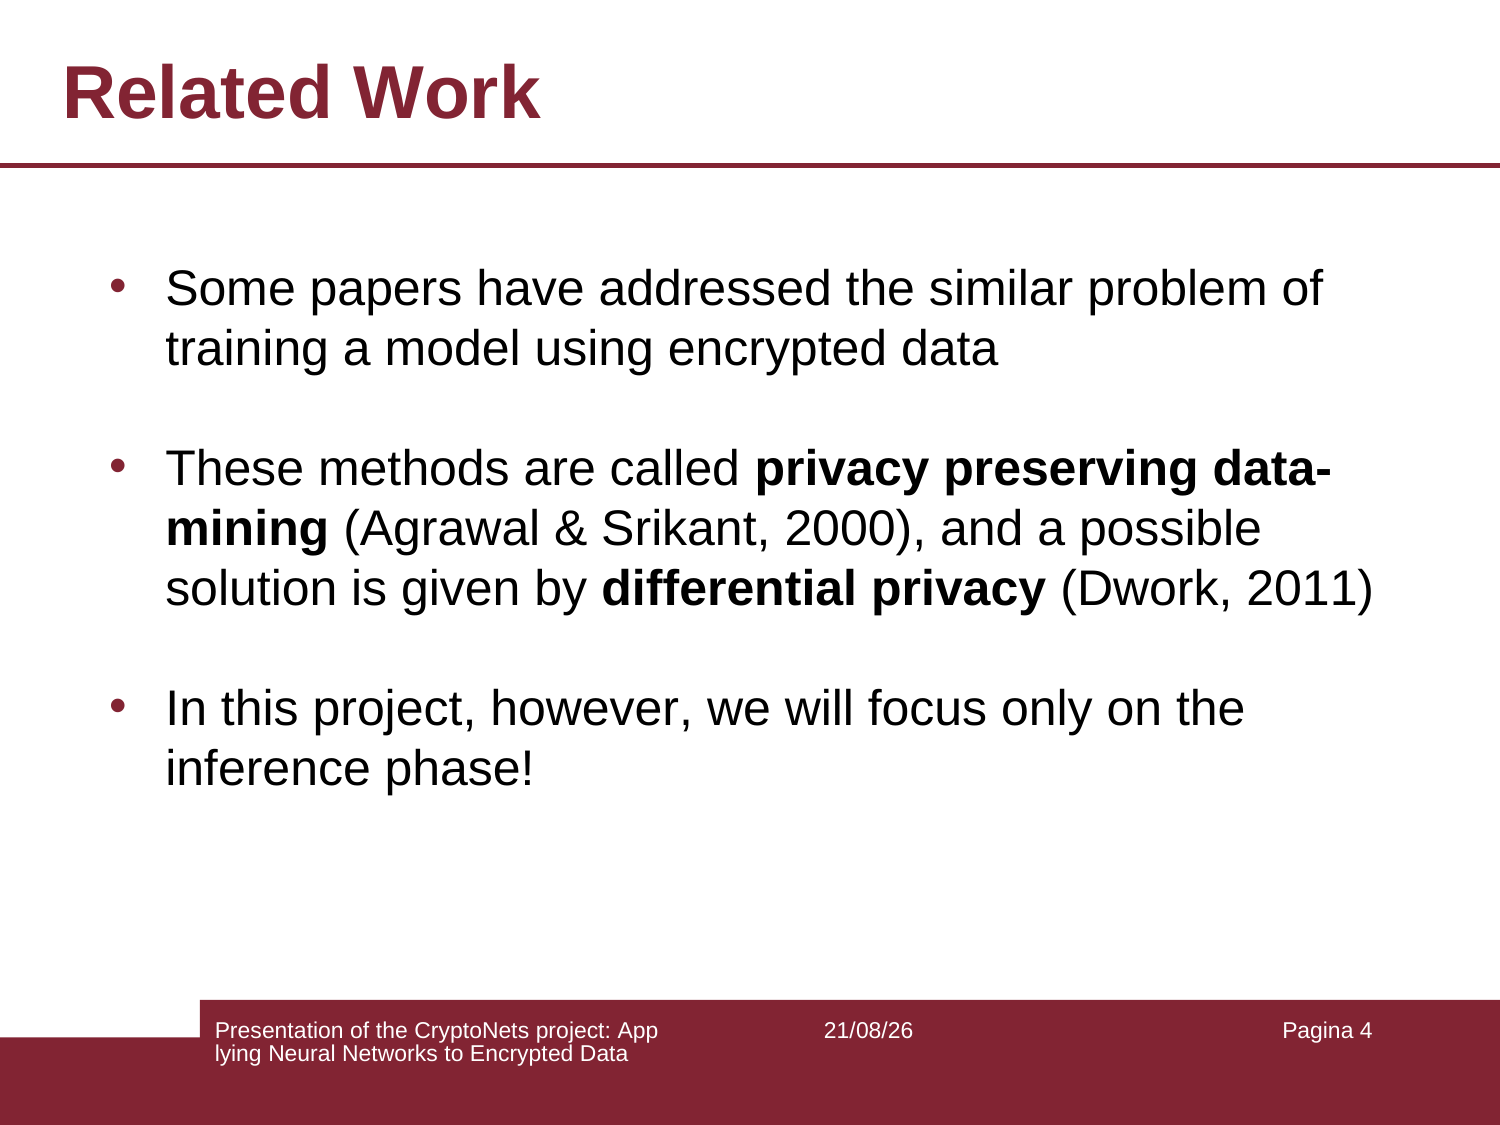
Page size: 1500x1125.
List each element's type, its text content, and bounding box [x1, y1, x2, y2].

title Related Work [47, 35, 1382, 163]
list Some papers have addressed the similar problem of training a model using encrypted data These methods are called privacy preserving data-mining (Agrawal & Srikant, 2000), and a possible solution is given by differential privacy (Dwork, 2011) In this project, however, we will focus only on the inference phase! [94, 248, 1430, 981]
